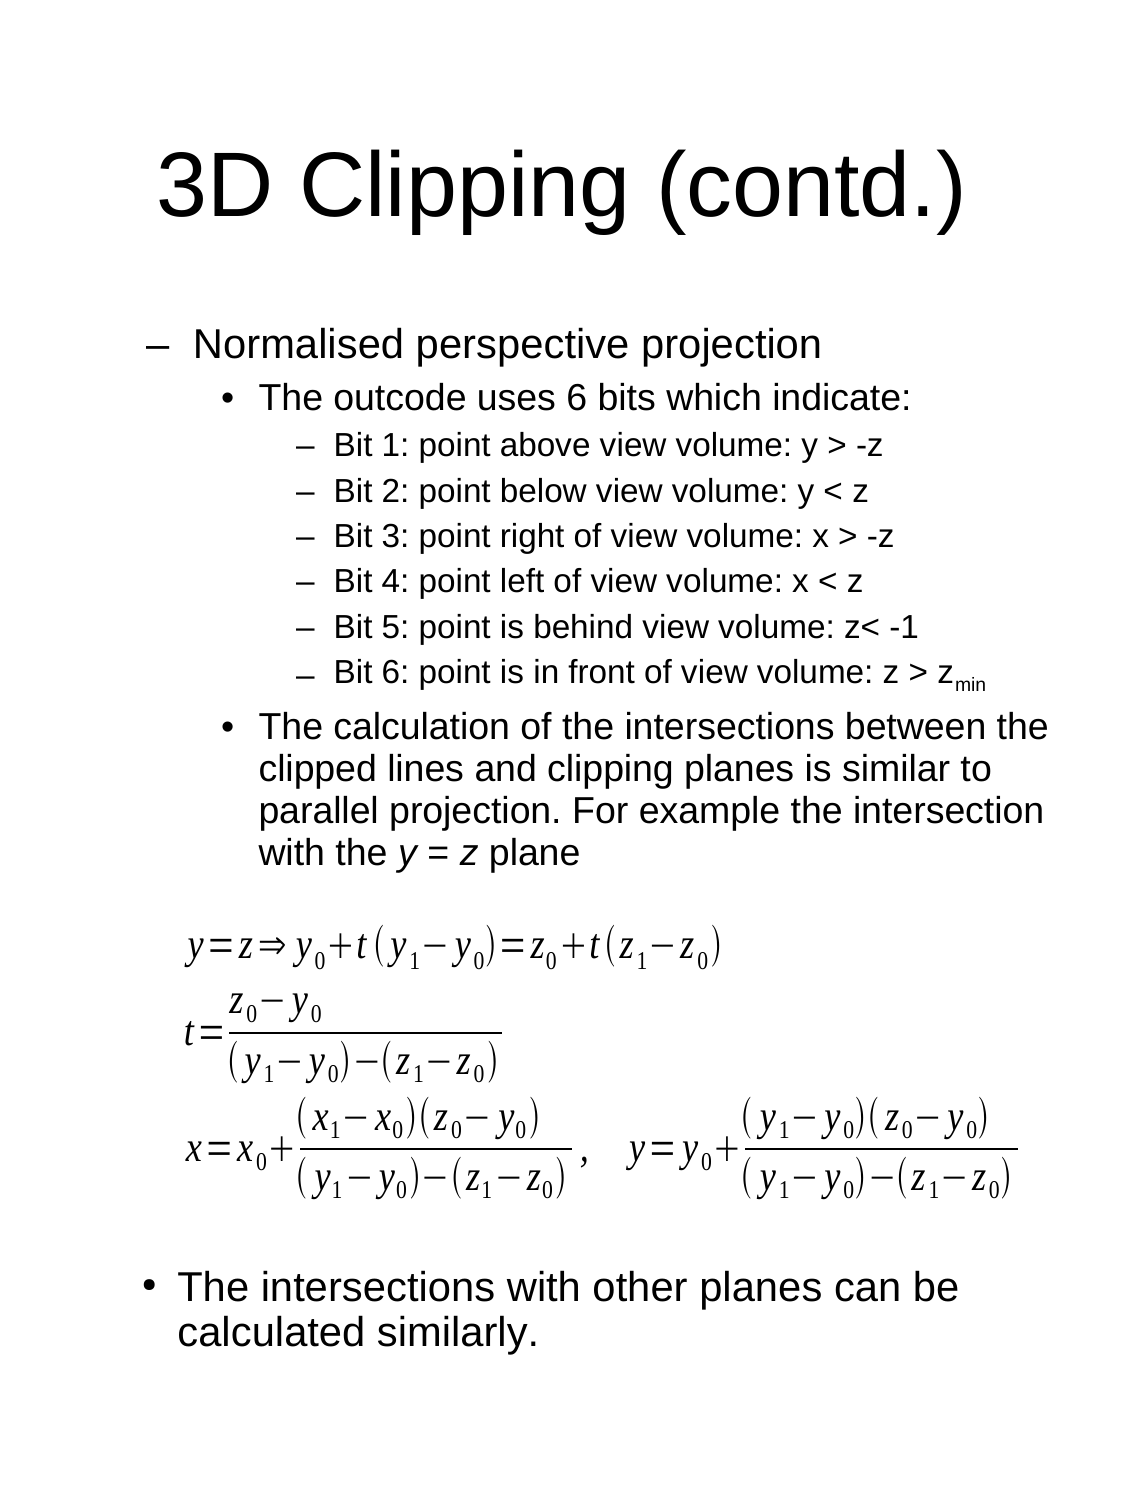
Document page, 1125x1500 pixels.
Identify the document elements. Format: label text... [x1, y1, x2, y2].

chart [174, 920, 1028, 1205]
title 3D Clipping (contd.) [56, 60, 1069, 311]
text_box The intersections with other planes can be calculated similarly. [56, 1258, 1094, 1388]
list Normalised perspective projection The outcode uses 6 bits which indicate: Bit 1: point above view volume: y > -z Bit 2: point below view volume: y < z Bit 3: point right of view volume: x > -z Bit 4: point left of view volume: x < z Bit 5: point is behind view volume: z< -1 Bit 6: point is in front of view volume: z > zmin The calculation of the intersections between the clipped lines and clipping planes is similar to parallel projection. For example the intersection with the y = z plane [56, 312, 1083, 914]
